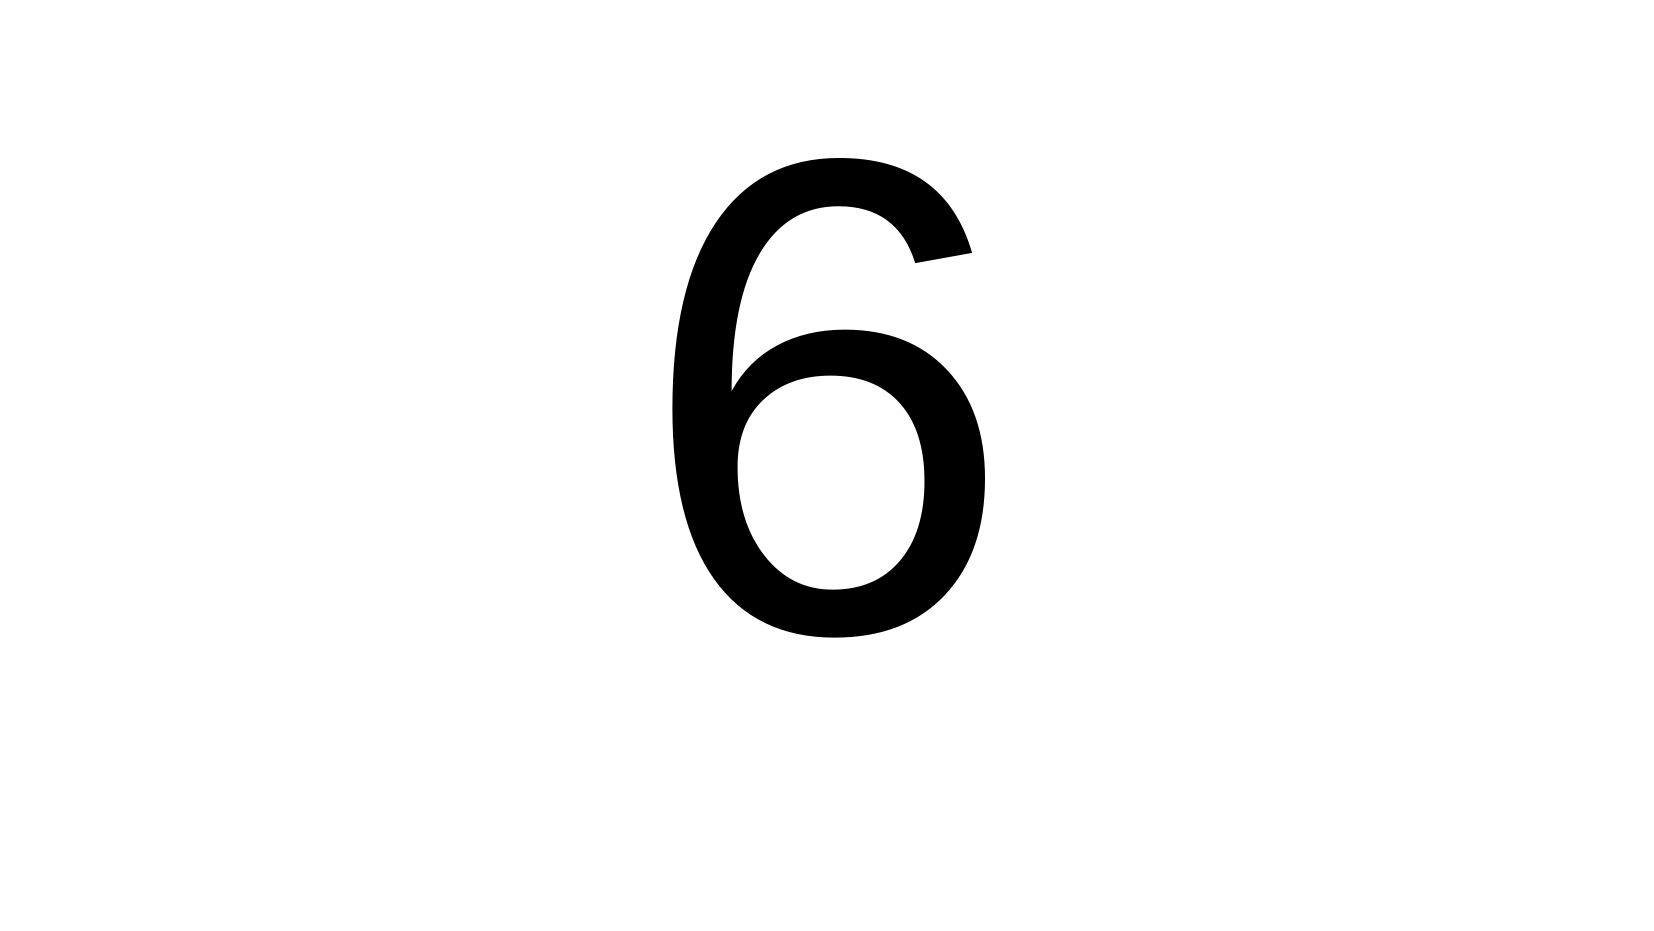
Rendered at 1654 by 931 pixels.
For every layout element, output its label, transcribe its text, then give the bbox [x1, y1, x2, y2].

subtitle 6 [82, 18, 1571, 776]
